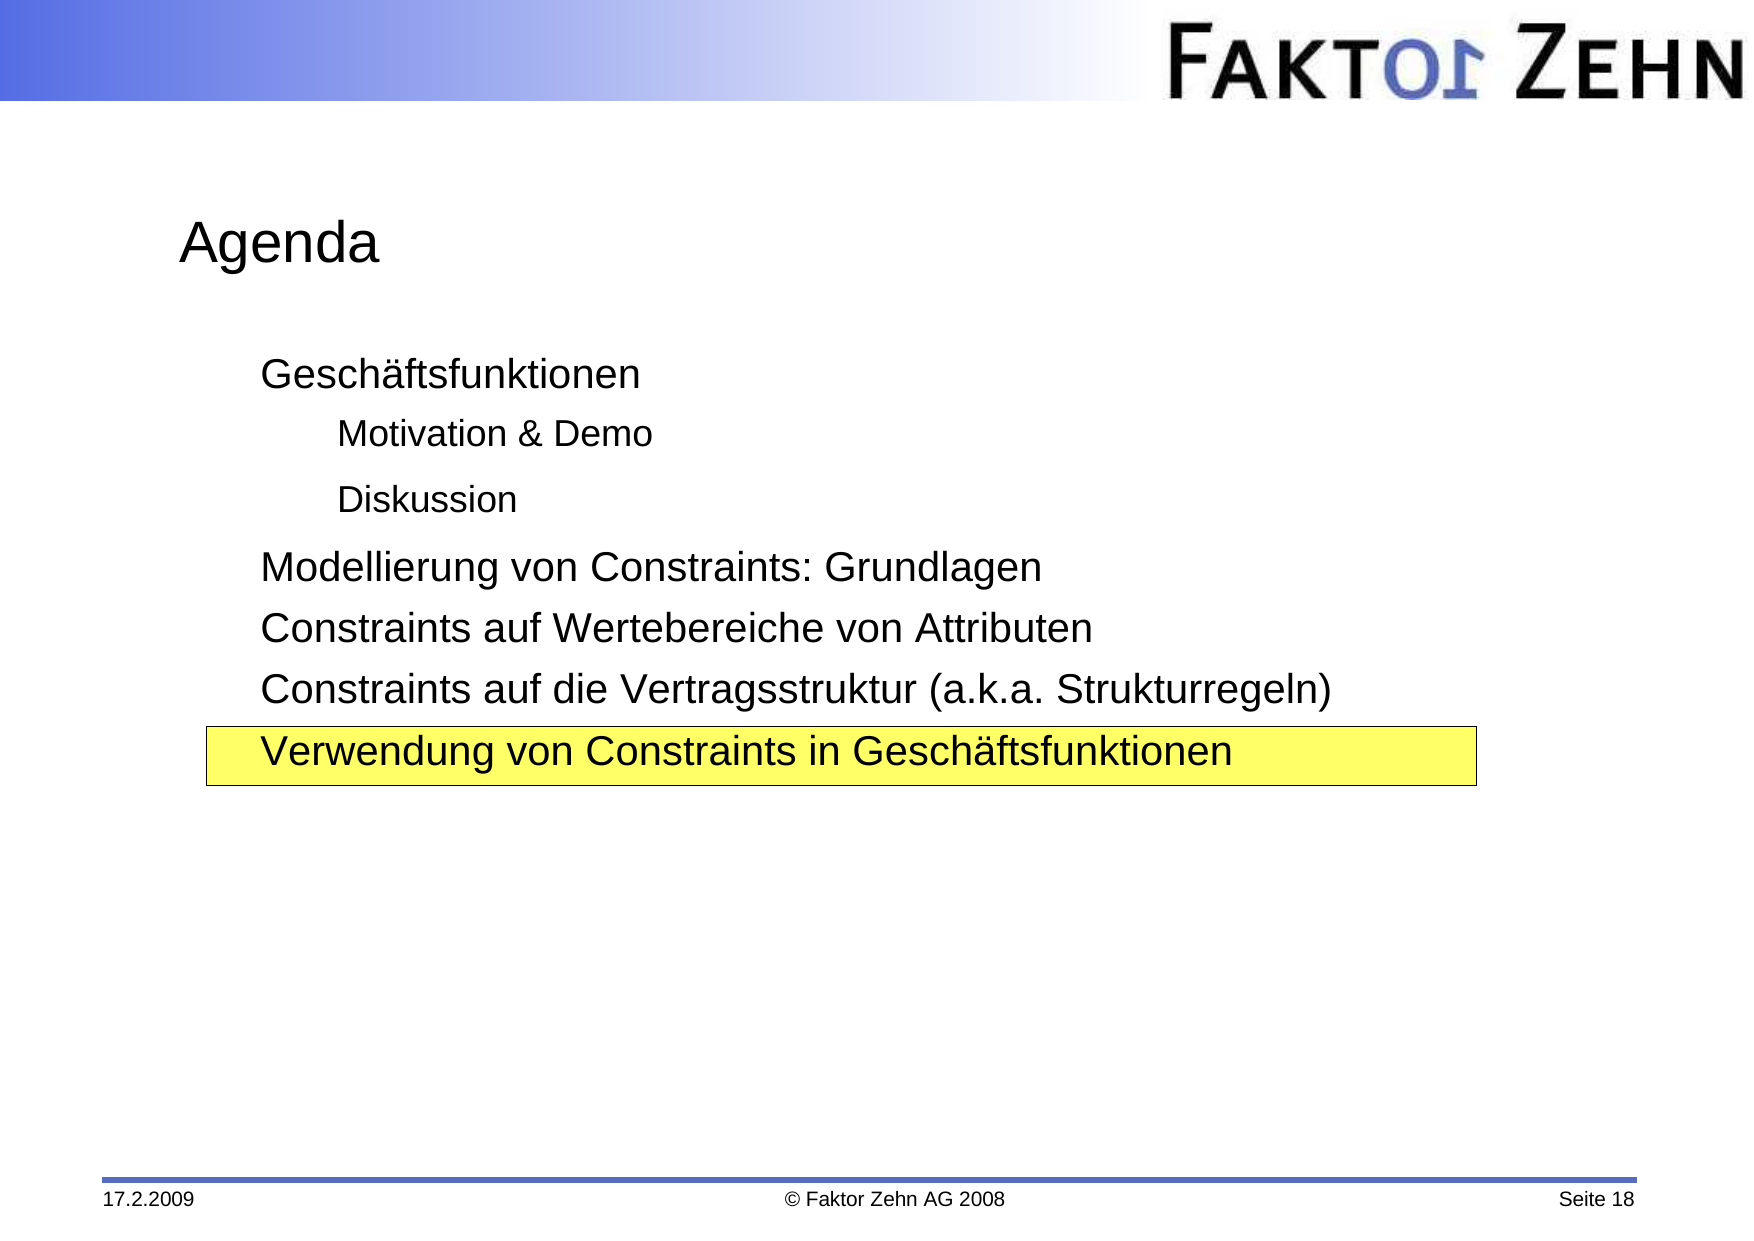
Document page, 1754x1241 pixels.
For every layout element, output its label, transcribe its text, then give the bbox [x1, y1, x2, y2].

picture [1162, 7, 1752, 100]
text_box [206, 726, 242, 786]
list Geschäftsfunktionen Motivation & Demo Diskussion Modellierung von Constraints: Grundlagen Constraints auf Wertebereiche von Attributen Constraints auf die Vertragsstruktur (a.k.a. Strukturregeln) Verwendung von Constraints in Geschäftsfunktionen [242, 351, 1489, 1058]
title Agenda [179, 191, 1577, 294]
